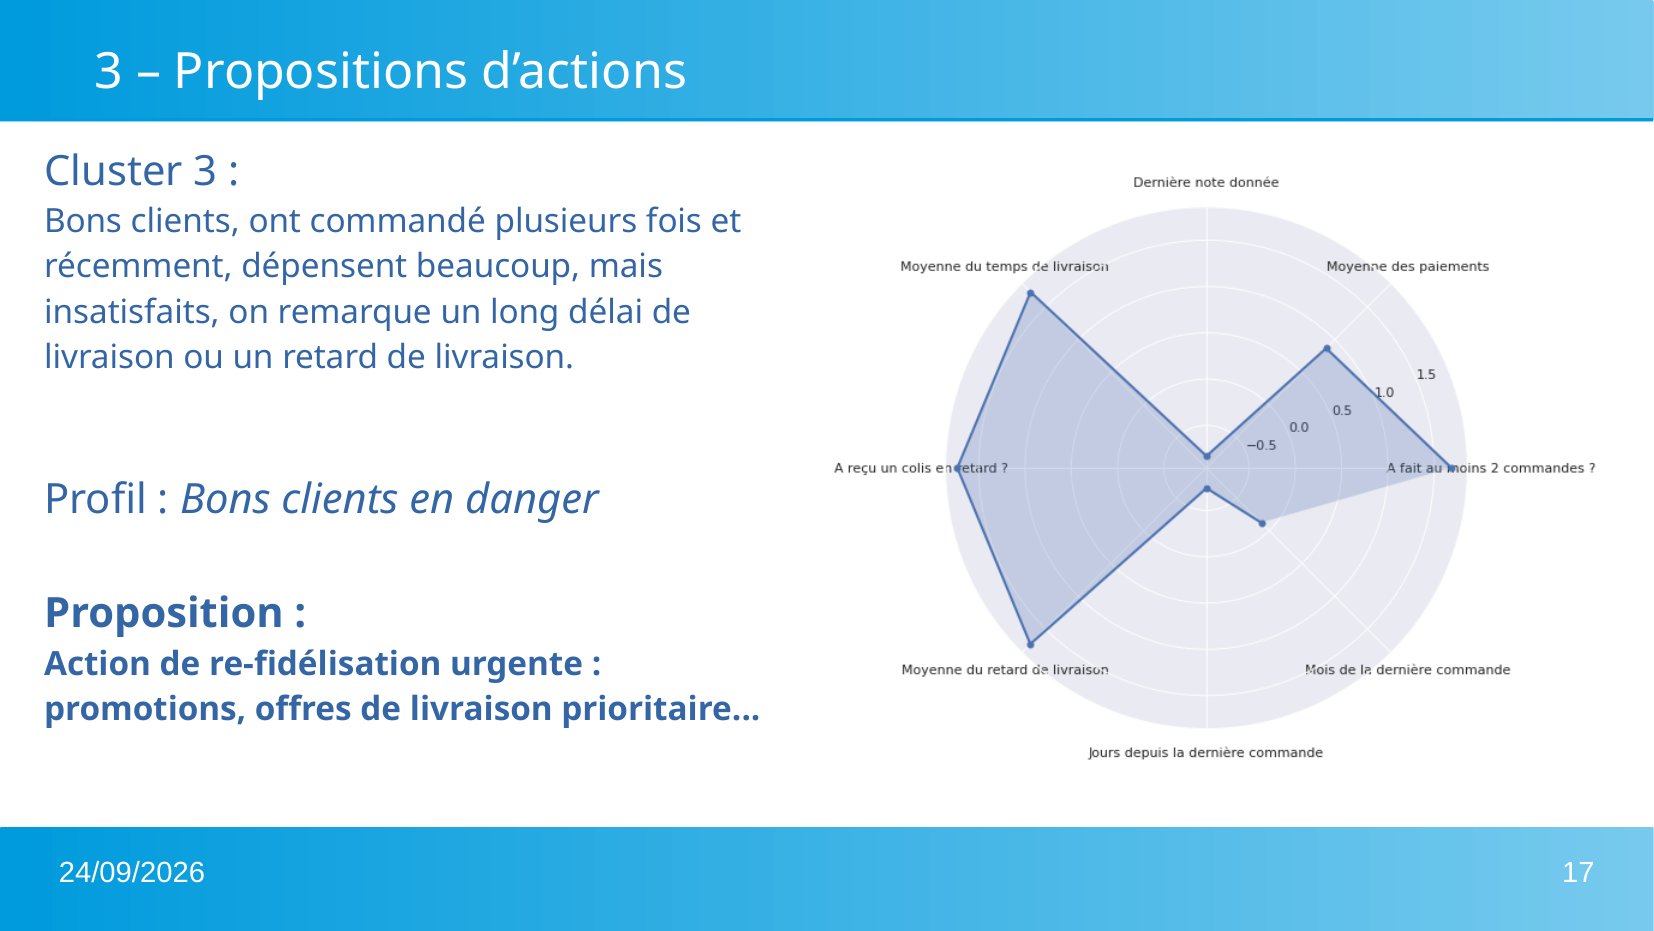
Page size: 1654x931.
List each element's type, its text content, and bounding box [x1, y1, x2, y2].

title 3 – Propositions d’actions [59, 29, 1595, 108]
picture [826, 169, 1604, 768]
text_box Cluster 3 : Bons clients, ont commandé plusieurs fois et récemment, dépensent beaucoup, mais insatisfaits, on remarque un long délai de livraison ou un retard de livraison. Profil : Bons clients en danger Proposition : Action de re-fidélisation urgente : promotions, offres de livraison prioritaire... [29, 132, 798, 798]
title [798, 147, 1565, 798]
